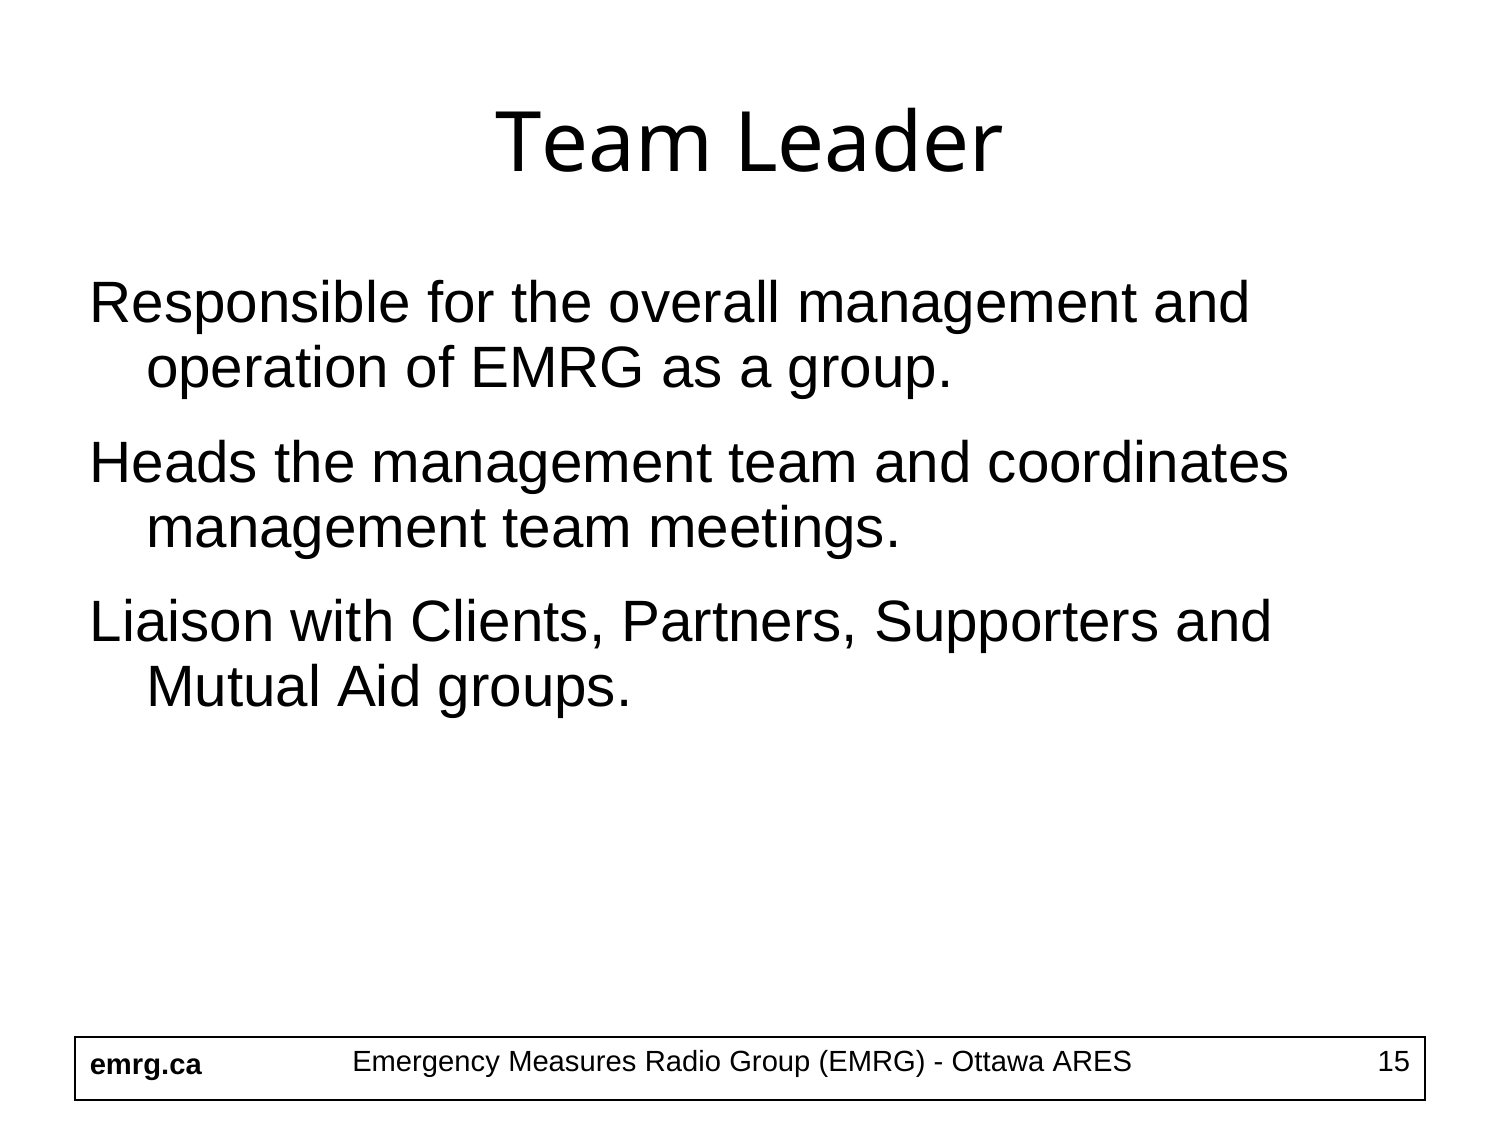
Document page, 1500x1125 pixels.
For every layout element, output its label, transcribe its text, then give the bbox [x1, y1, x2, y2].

title Team Leader [75, 45, 1426, 233]
list Responsible for the overall management and operation of EMRG as a group. Heads the management team and coordinates management team meetings. Liaison with Clients, Partners, Supporters and Mutual Aid groups. [75, 262, 1426, 793]
